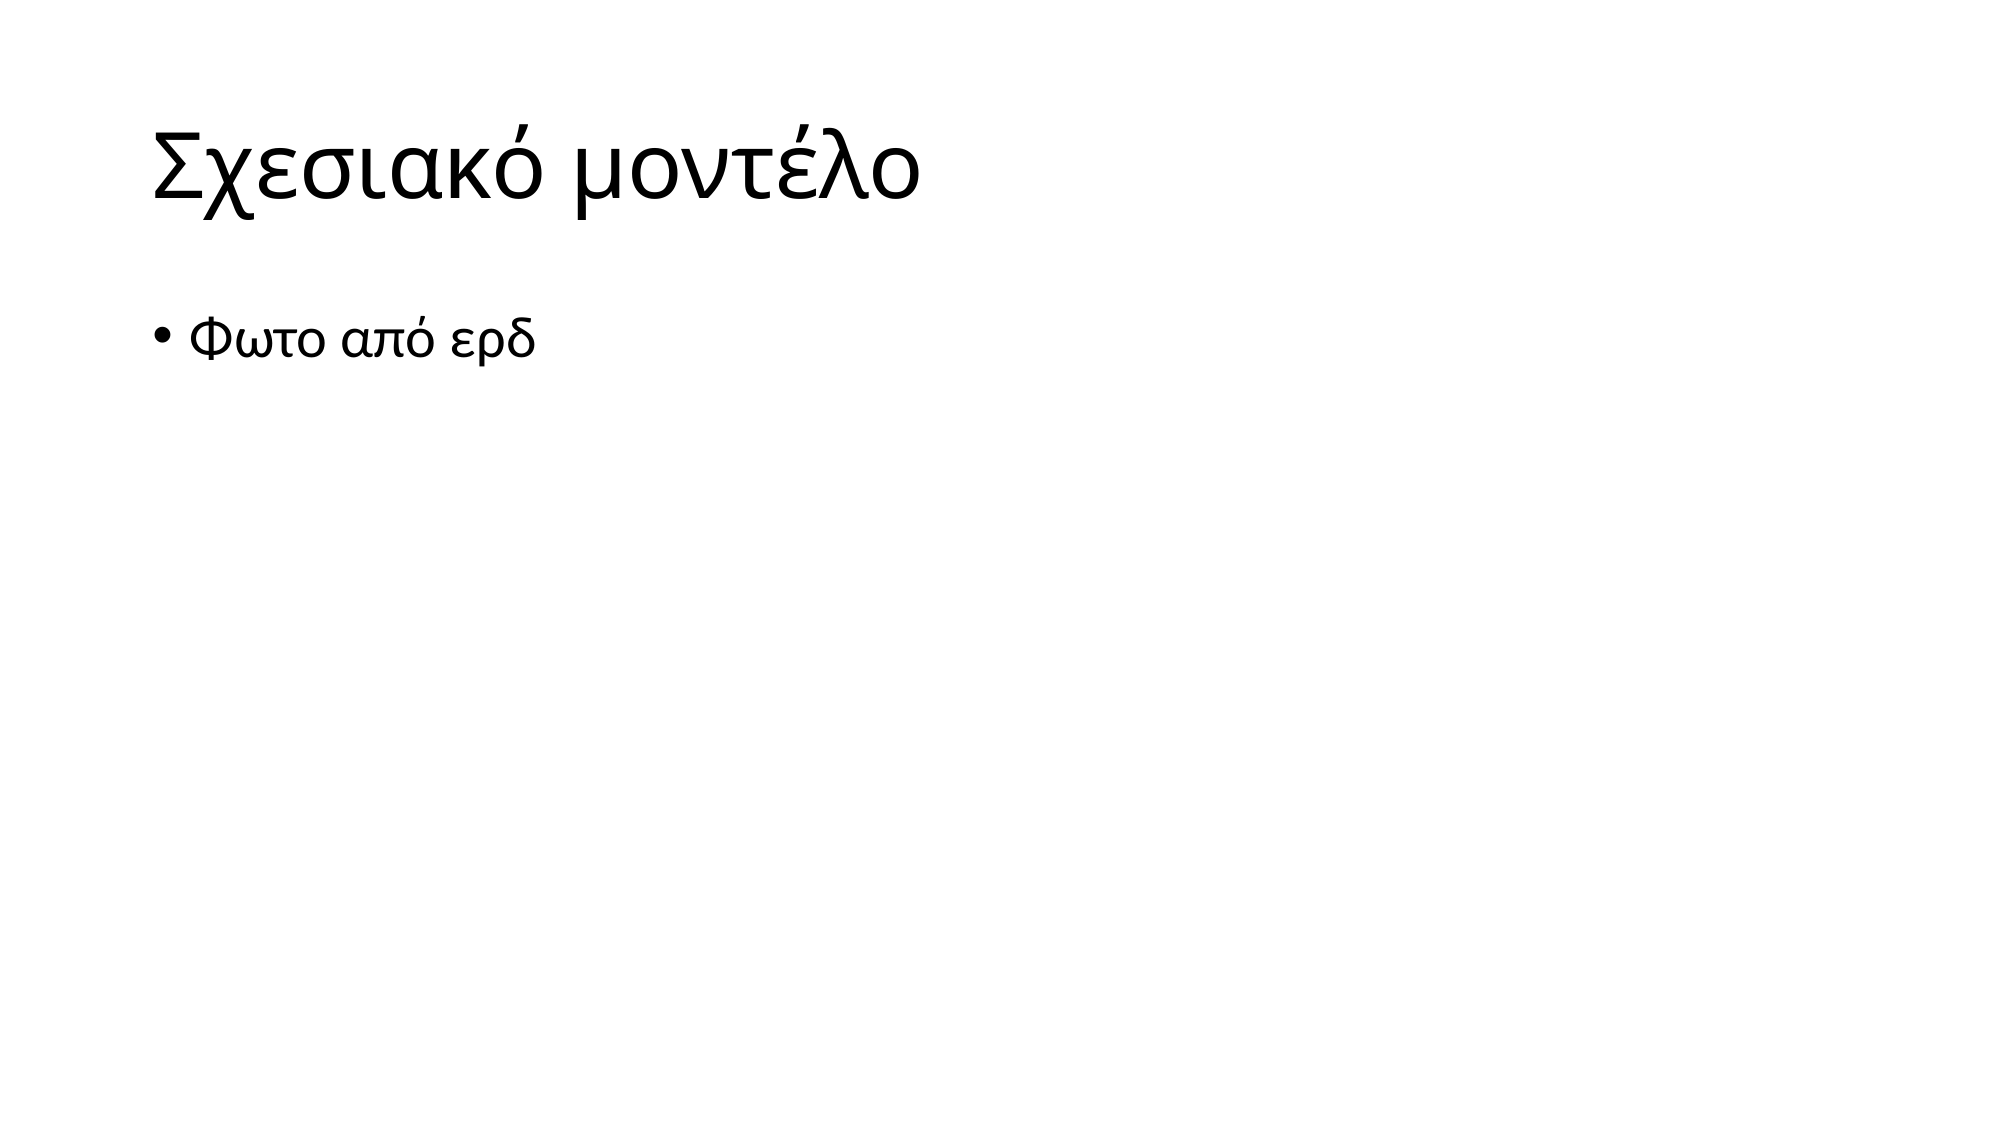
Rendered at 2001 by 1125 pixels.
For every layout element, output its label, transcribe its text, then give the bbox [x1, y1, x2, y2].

list Φωτο από ερδ [137, 299, 1863, 1014]
title Σχεσιακό μοντέλο [137, 59, 1863, 278]
